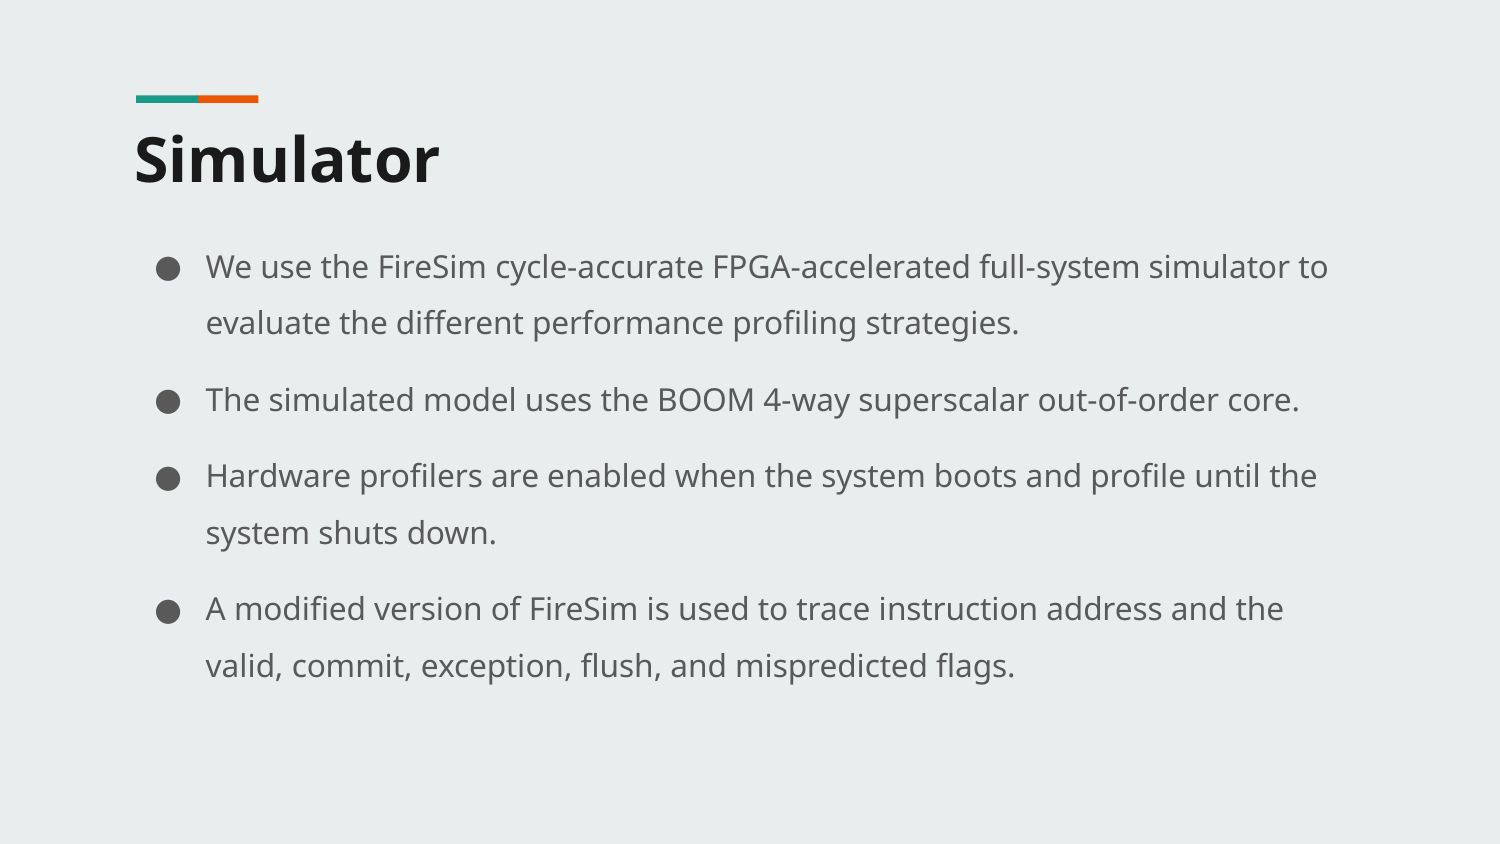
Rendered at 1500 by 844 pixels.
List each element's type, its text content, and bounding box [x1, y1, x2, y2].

text_box We use the FireSim cycle-accurate FPGA-accelerated full-system simulator to evaluate the different performance profiling strategies. The simulated model uses the BOOM 4-way superscalar out-of-order core. Hardware profilers are enabled when the system boots and profile until the system shuts down. A modified version of FireSim is used to trace instruction address and the valid, commit, exception, flush, and mispredicted flags. [119, 246, 1381, 706]
text_box Simulator [119, 104, 1381, 246]
